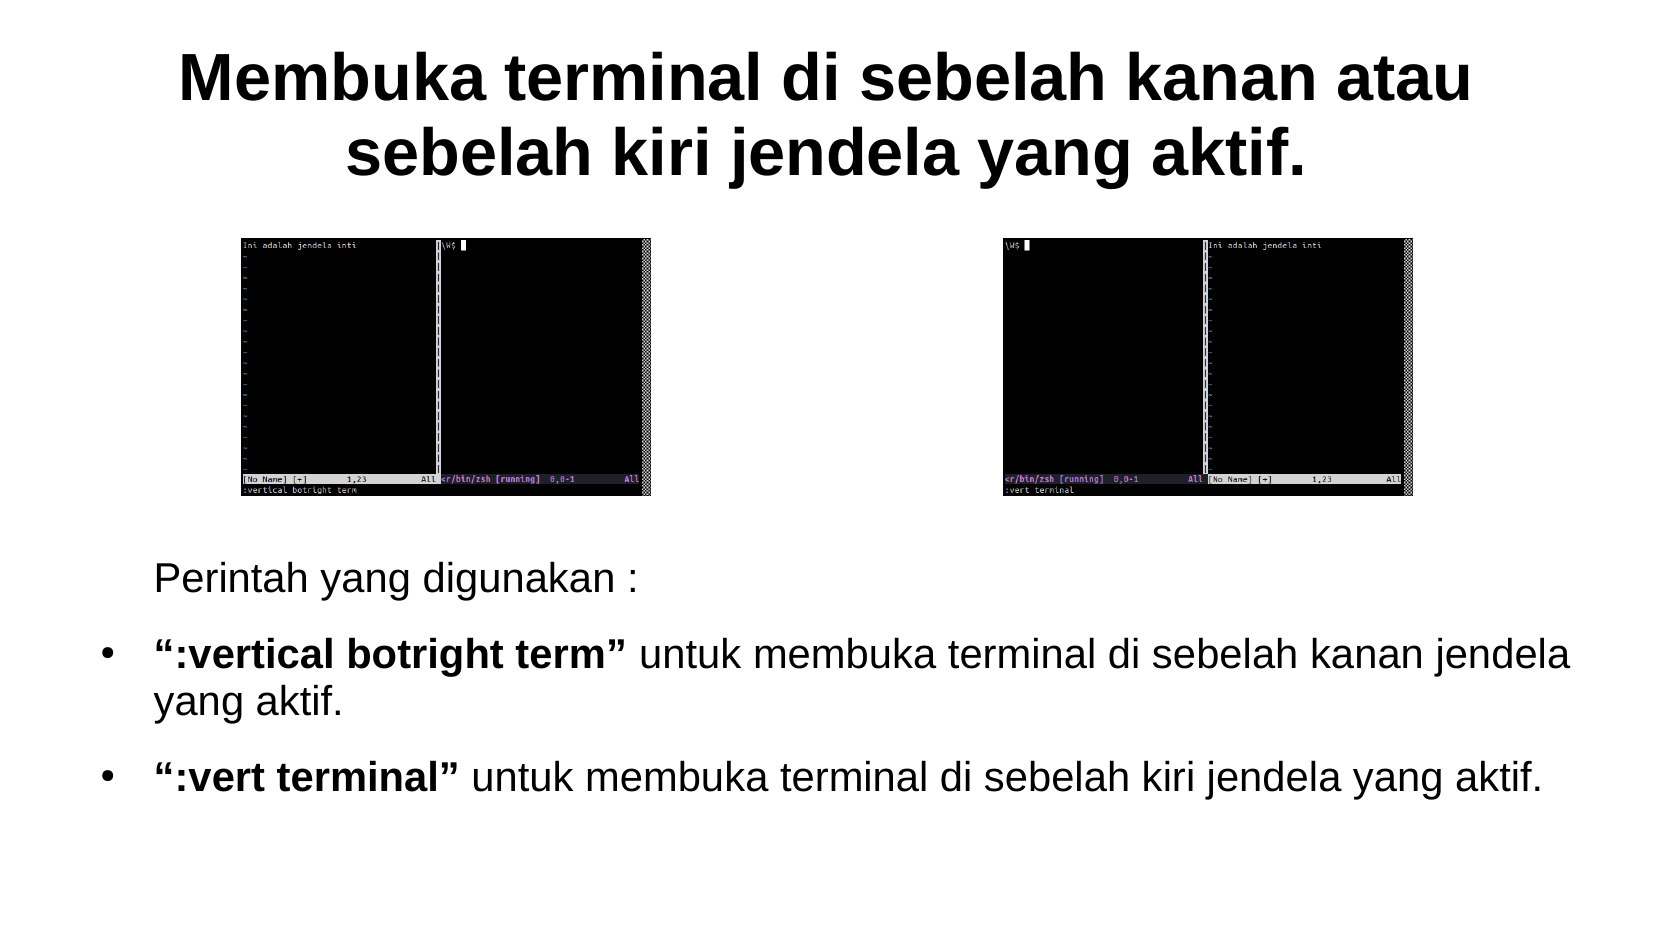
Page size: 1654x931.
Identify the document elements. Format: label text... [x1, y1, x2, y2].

picture [1003, 238, 1413, 496]
list Perintah yang digunakan : “:vertical botright term” untuk membuka terminal di sebelah kanan jendela yang aktif. “:vert terminal” untuk membuka terminal di sebelah kiri jendela yang aktif. [82, 555, 1571, 813]
title Membuka terminal di sebelah kanan atau sebelah kiri jendela yang aktif. [82, 37, 1571, 193]
picture [241, 238, 651, 496]
